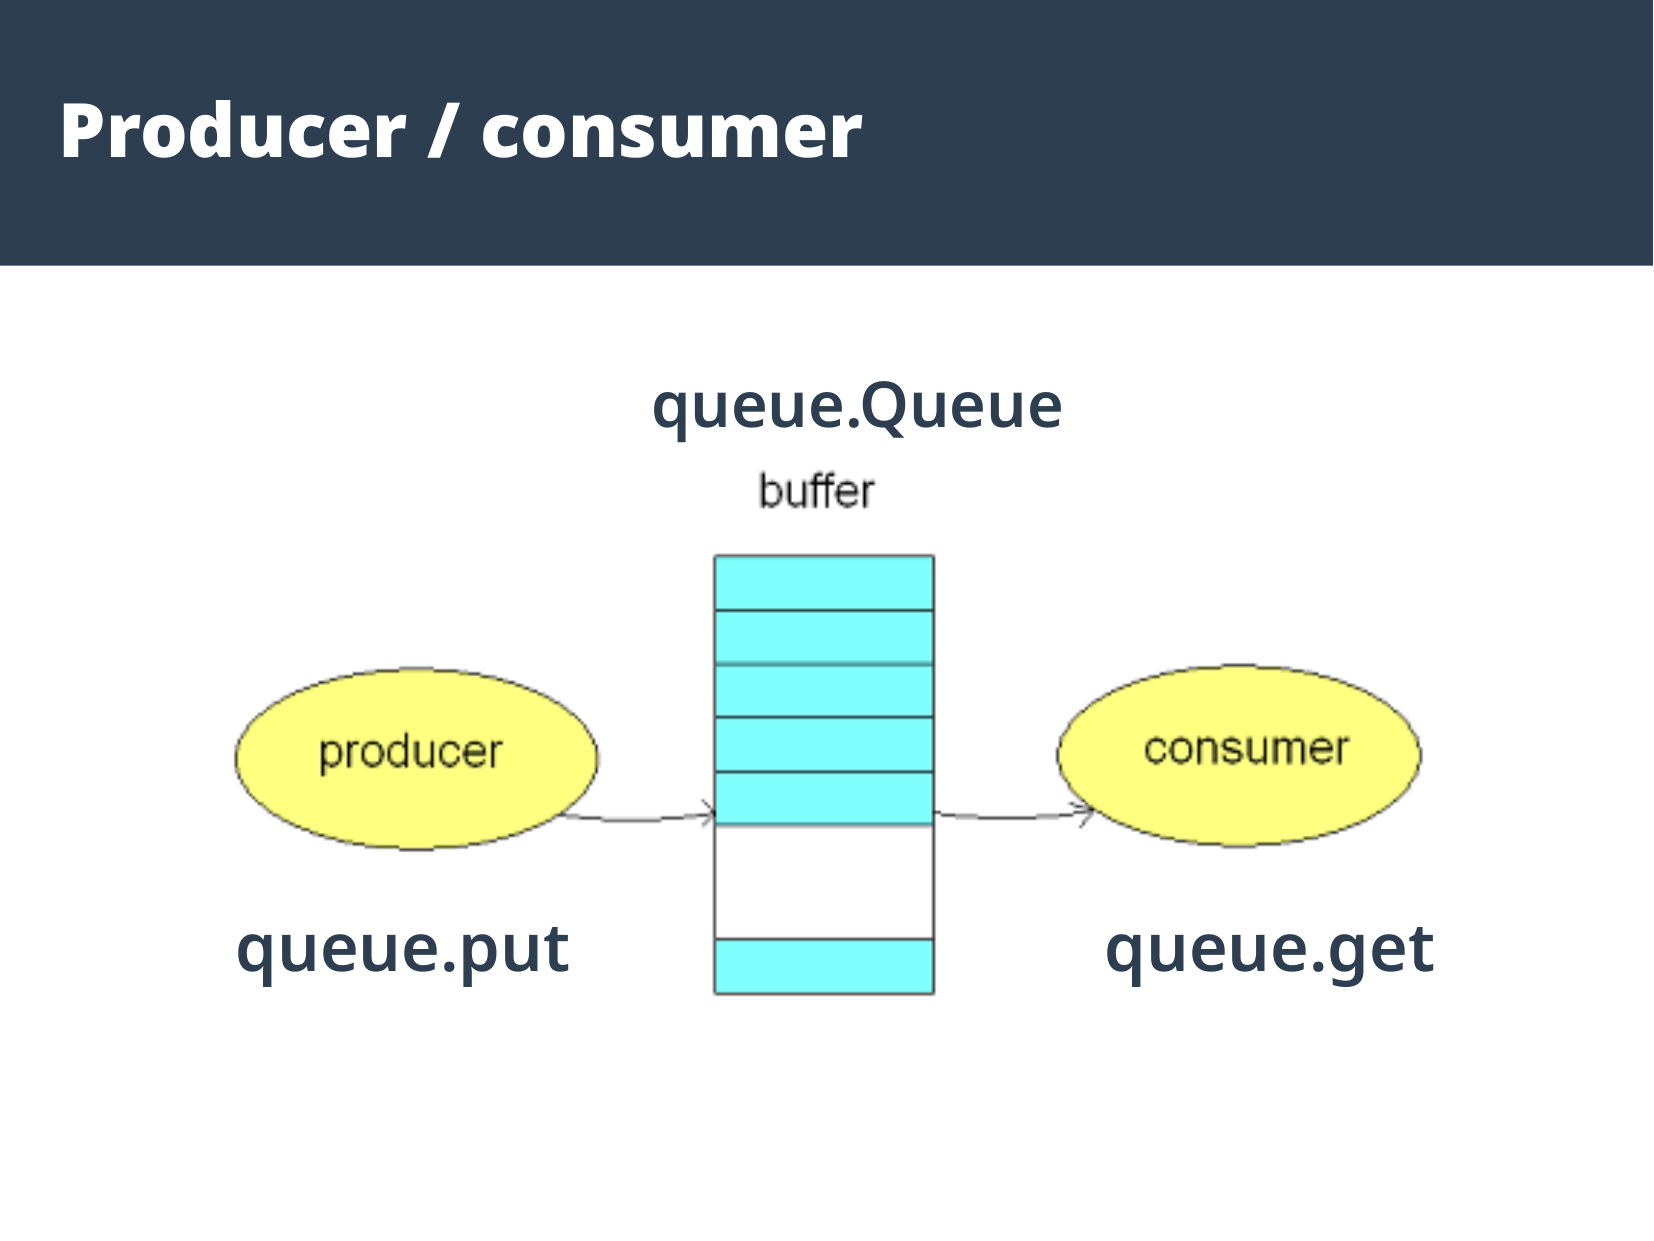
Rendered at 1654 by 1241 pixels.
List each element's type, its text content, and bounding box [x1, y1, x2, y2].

picture [106, 359, 1550, 1081]
title Producer / consumer [58, 49, 1594, 207]
list queue.get [1033, 900, 1531, 996]
list queue.put [165, 900, 662, 996]
list queue.Queue [583, 360, 1081, 456]
